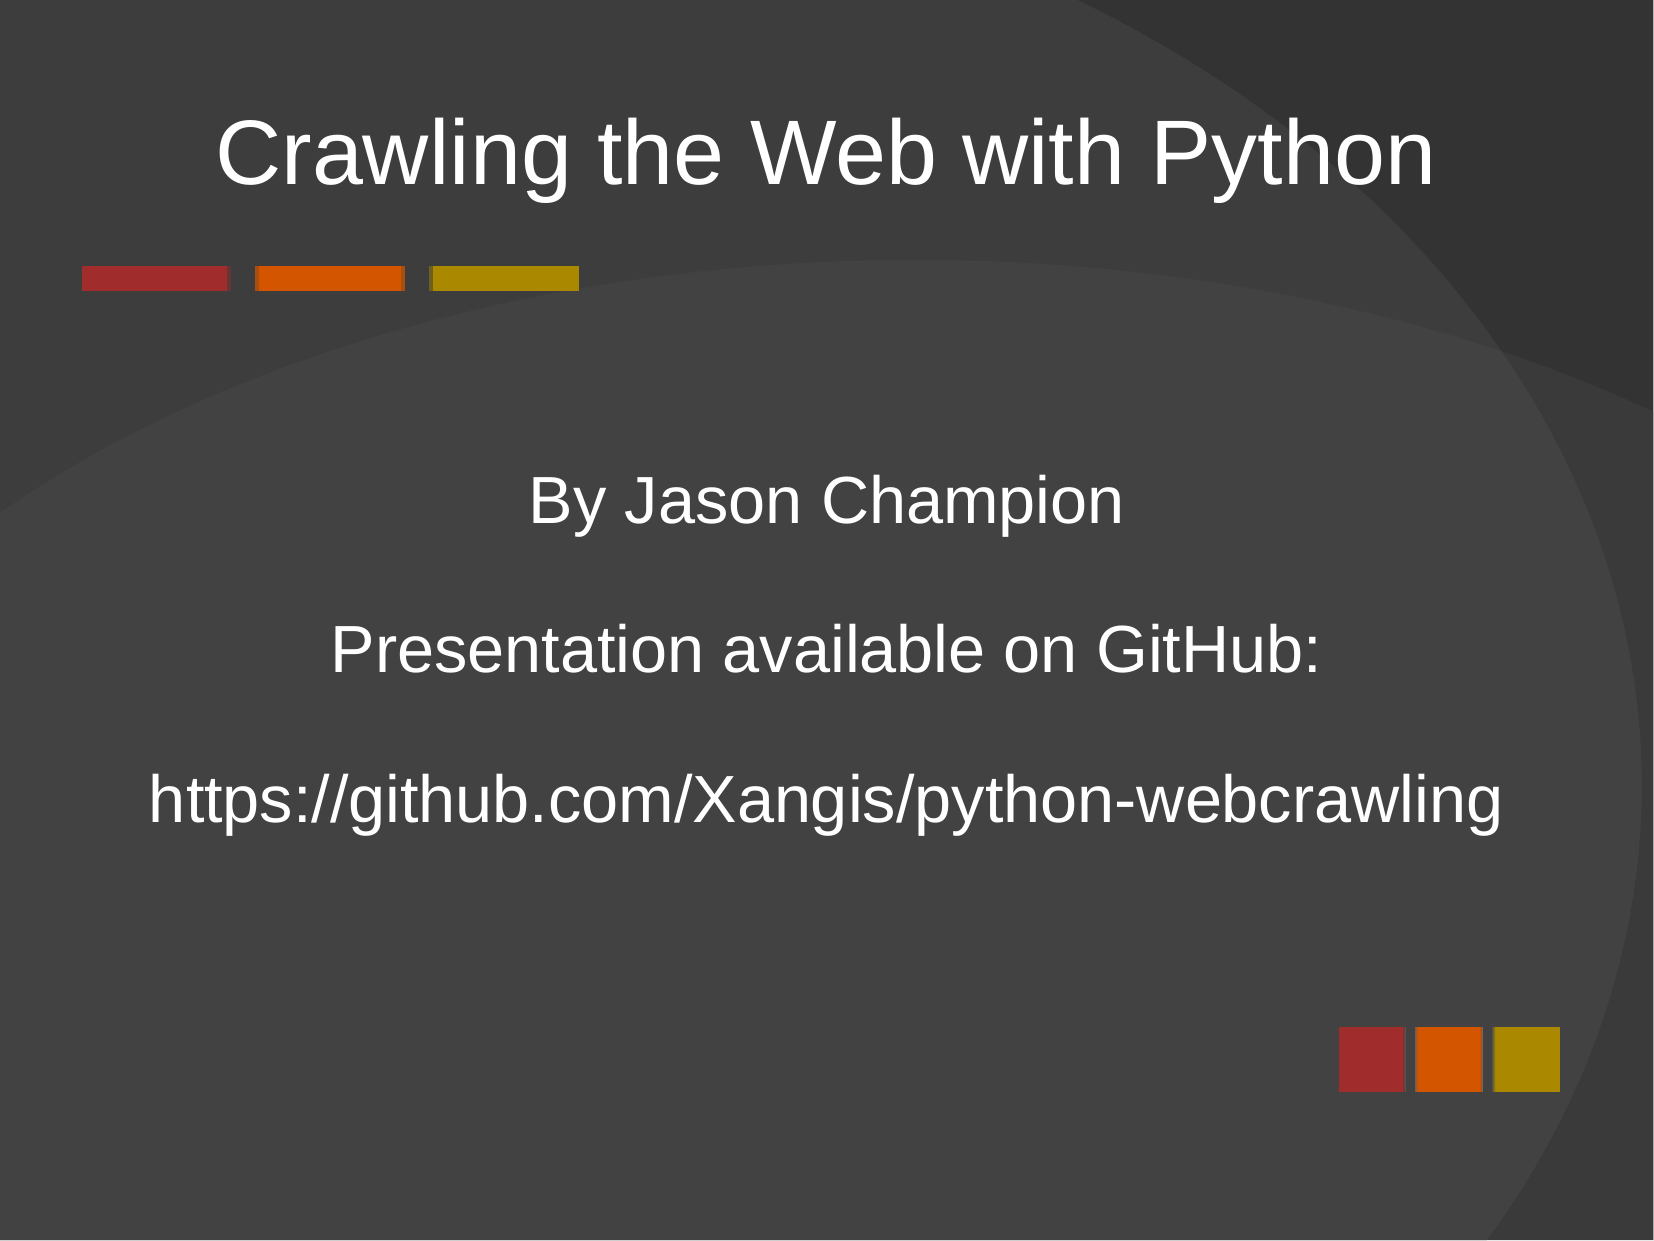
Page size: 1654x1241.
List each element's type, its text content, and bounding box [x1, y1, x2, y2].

title Crawling the Web with Python [82, 49, 1571, 257]
subtitle By Jason Champion Presentation available on GitHub: https://github.com/Xangis/python-webcrawling [82, 290, 1571, 1010]
picture [82, 266, 579, 290]
picture [1339, 1027, 1560, 1092]
